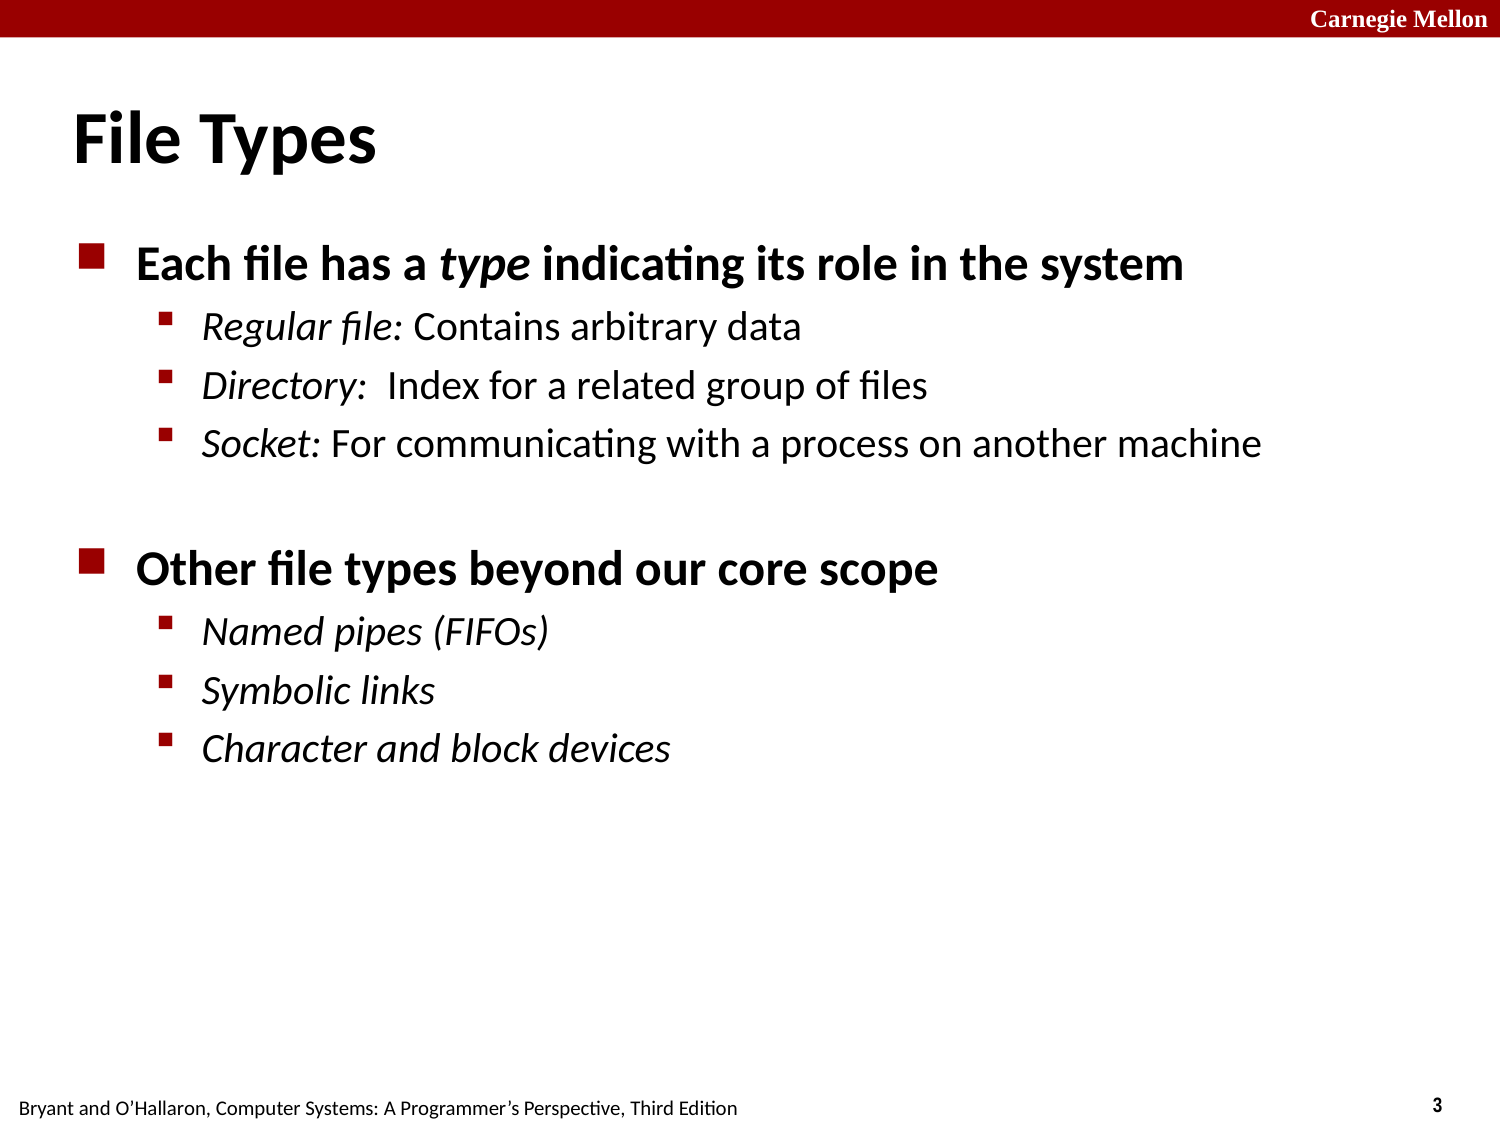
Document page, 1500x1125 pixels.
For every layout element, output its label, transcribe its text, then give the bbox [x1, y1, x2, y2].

text_box File Types [58, 71, 1304, 197]
text_box Each file has a type indicating its role in the system Regular file: Contains arbitrary data Directory: Index for a related group of files Socket: For communicating with a process on another machine Other file types beyond our core scope Named pipes (FIFOs) Symbolic links Character and block devices [65, 223, 1361, 1039]
